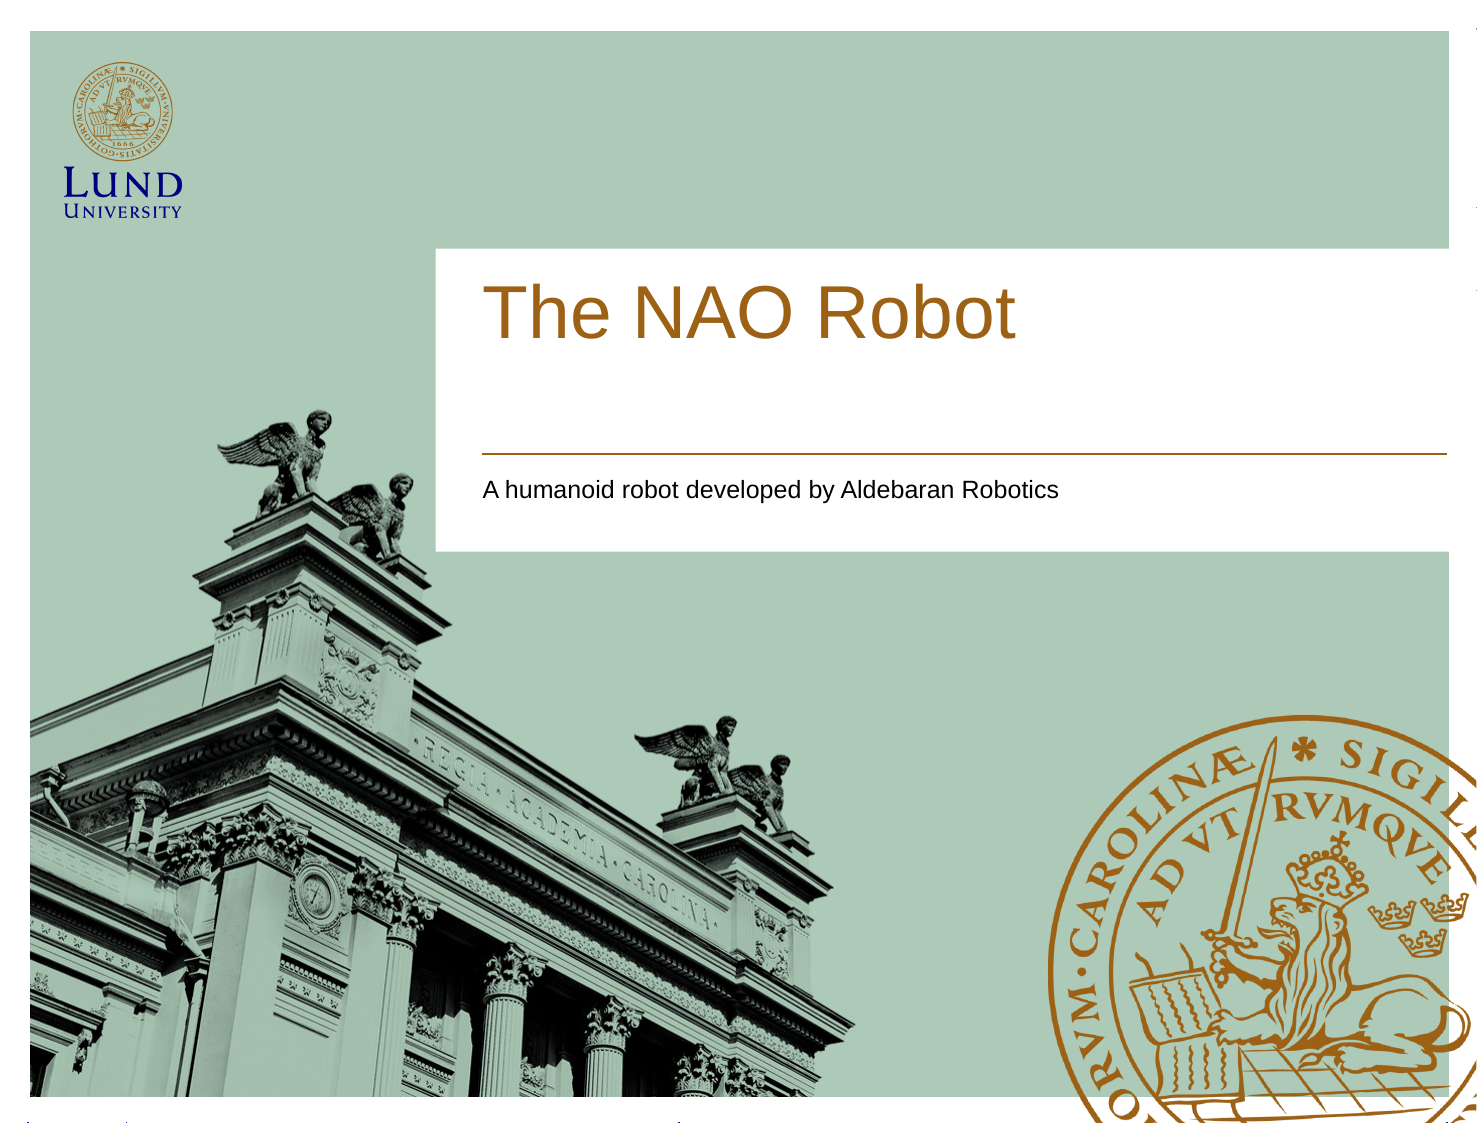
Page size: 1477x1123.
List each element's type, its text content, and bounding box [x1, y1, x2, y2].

title The NAO Robot [482, 247, 1424, 443]
picture [30, 31, 1477, 1123]
subtitle A humanoid robot developed by Aldebaran Robotics [482, 455, 1424, 509]
